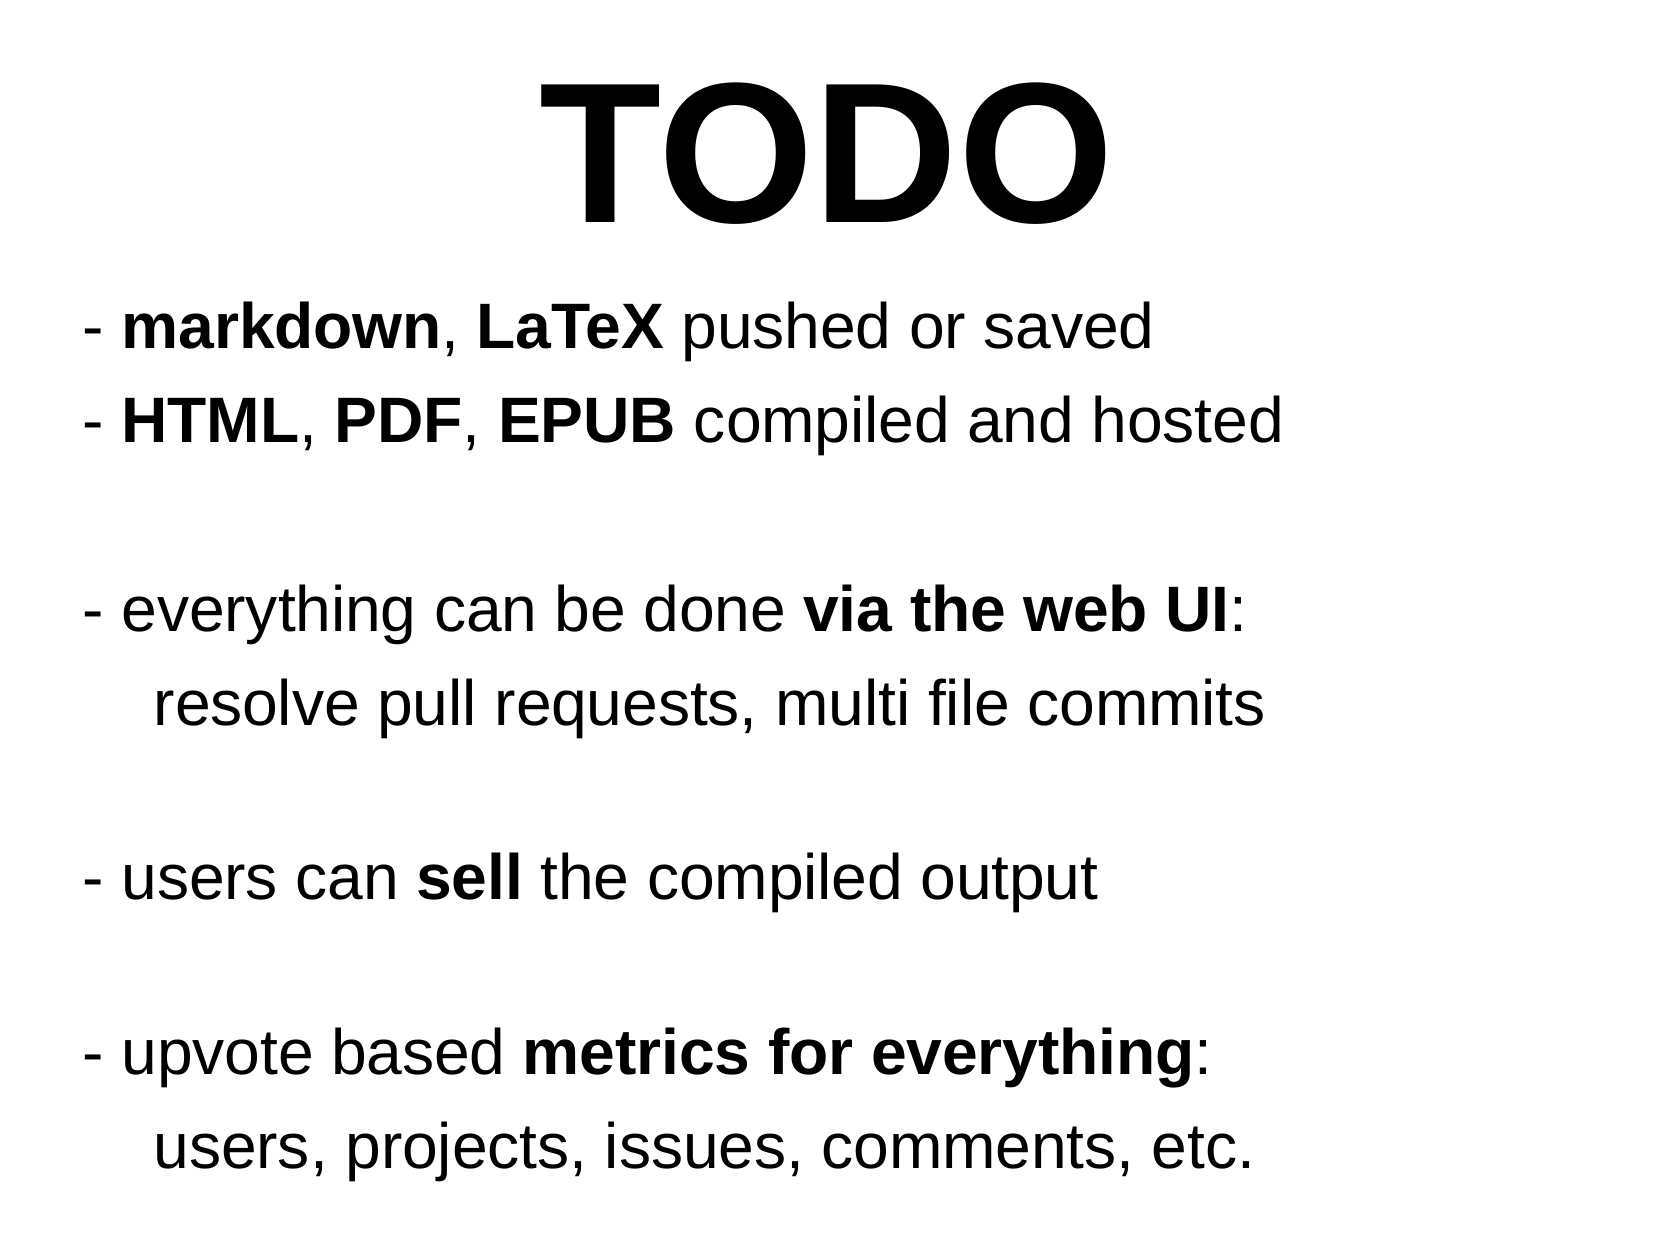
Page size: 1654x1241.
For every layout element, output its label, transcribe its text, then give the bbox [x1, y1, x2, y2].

title TODO [82, 41, 1571, 265]
list - markdown, LaTeX pushed or saved - HTML, PDF, EPUB compiled and hosted - everything can be done via the web UI: resolve pull requests, multi file commits - users can sell the compiled output - upvote based metrics for everything: users, projects, issues, comments, etc. [82, 290, 1538, 1201]
